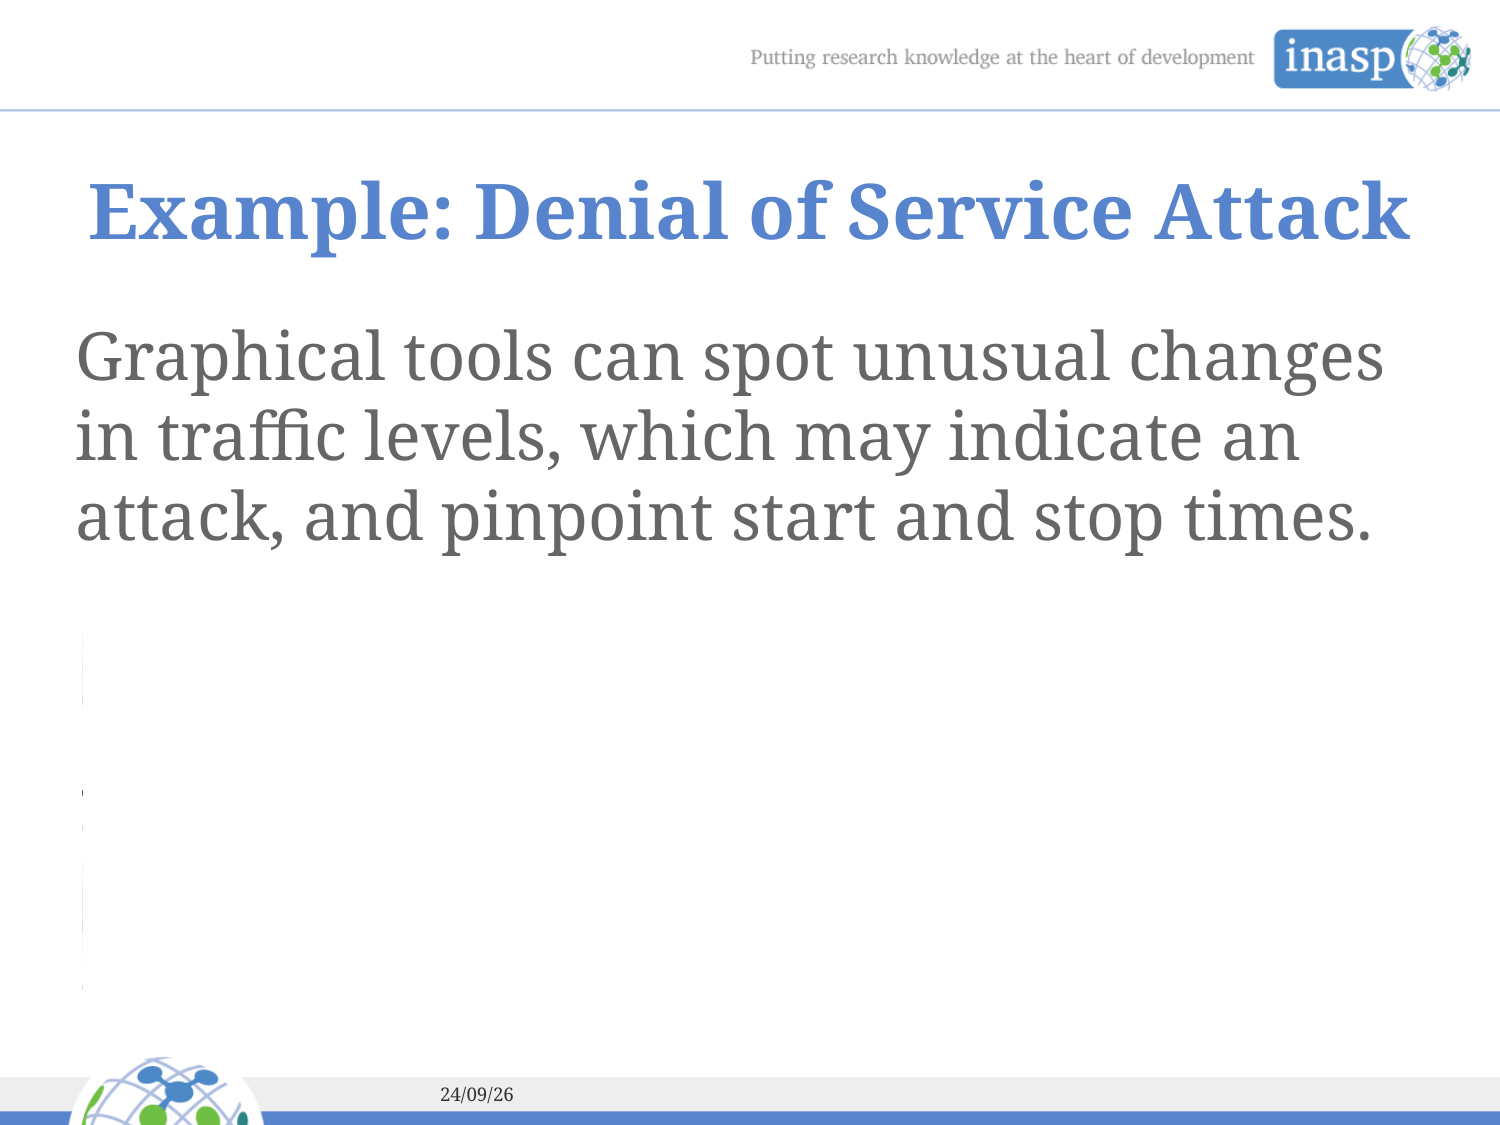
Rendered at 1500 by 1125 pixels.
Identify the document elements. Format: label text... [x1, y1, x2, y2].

title Example: Denial of Service Attack [75, 129, 1426, 313]
picture [0, 0, 1500, 1125]
list Graphical tools can spot unusual changes in traffic levels, which may indicate an attack, and pinpoint start and stop times. [75, 313, 1426, 967]
